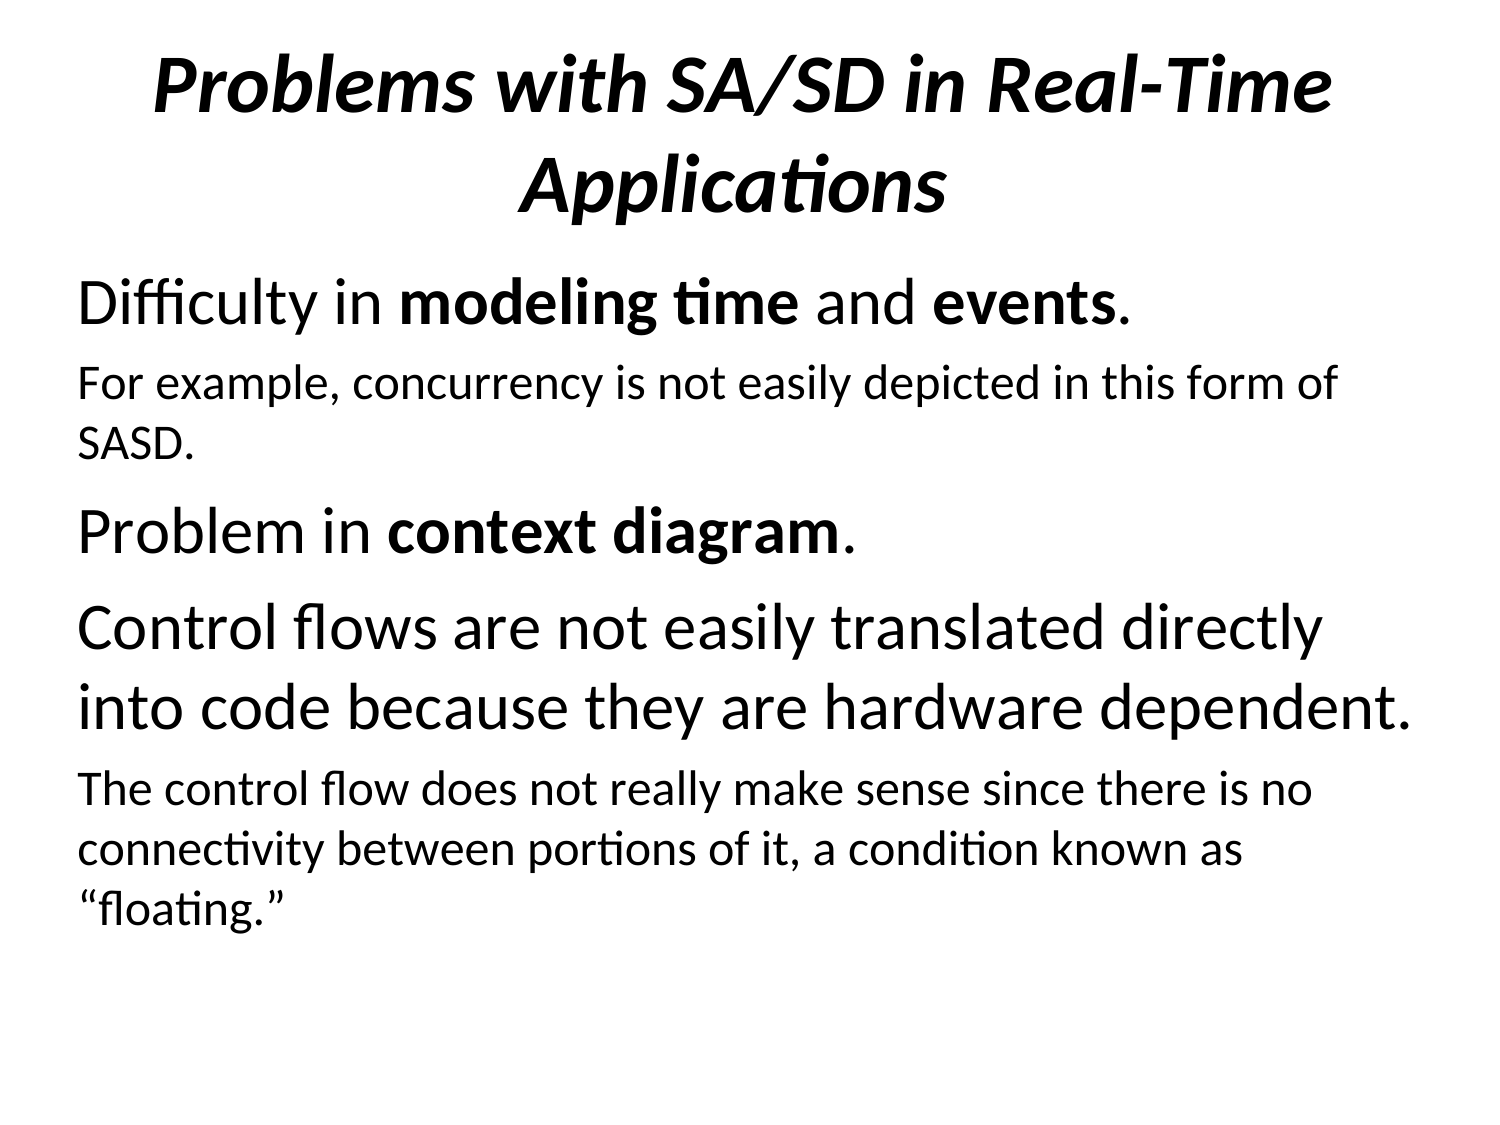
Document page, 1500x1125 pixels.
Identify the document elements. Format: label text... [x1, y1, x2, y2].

title Problems with SA/SD in Real-Time Applications [0, 21, 1488, 238]
subtitle Difficulty in modeling time and events. For example, concurrency is not easily depicted in this form of SASD. Problem in context diagram. Control flows are not easily translated directly into code because they are hardware dependent. The control flow does not really make sense since there is no connectivity between portions of it, a condition known as “floating.” [62, 249, 1438, 1125]
